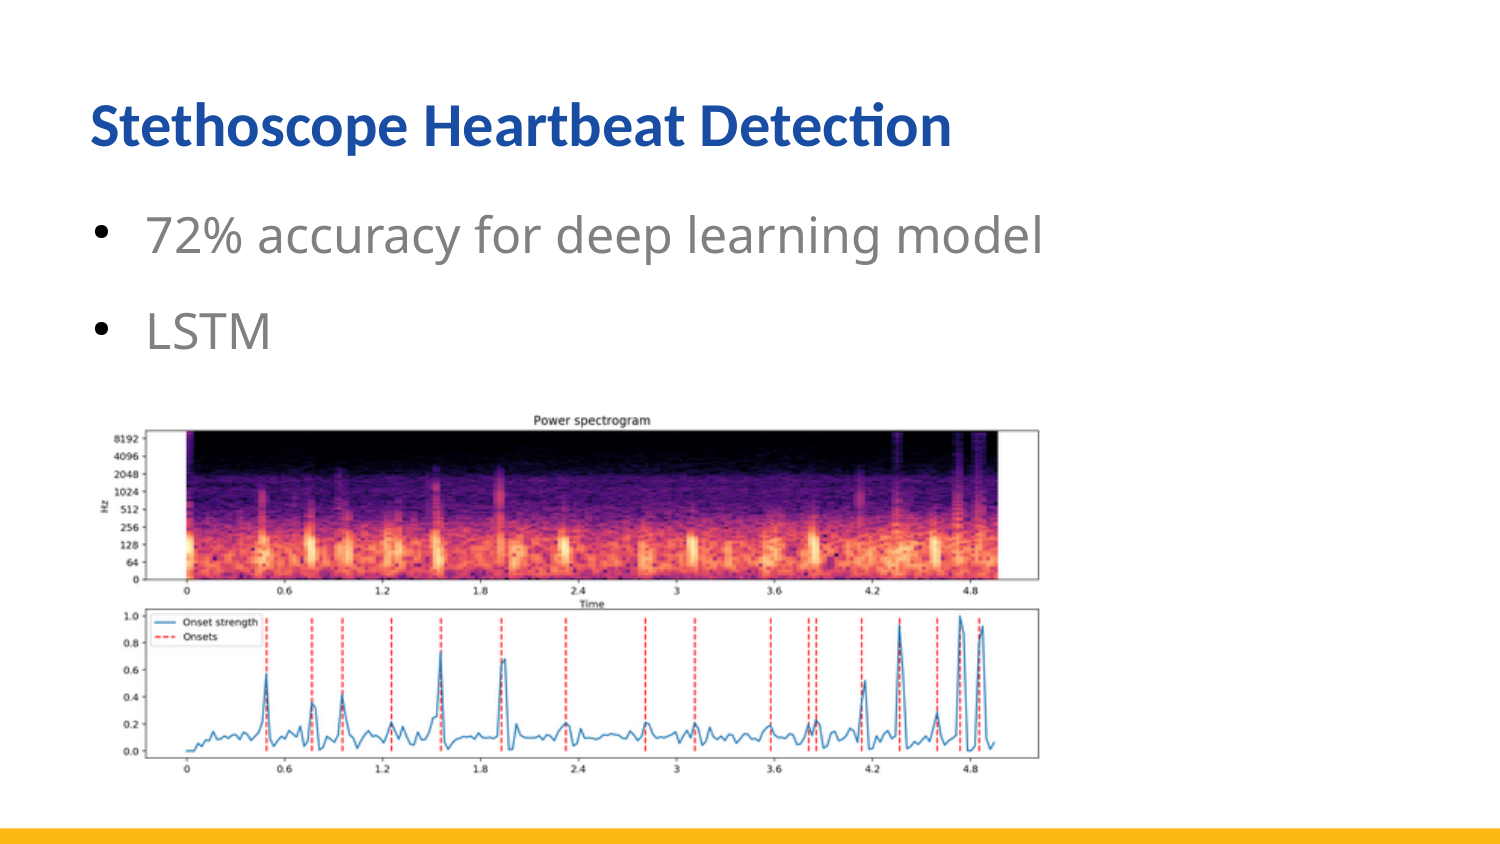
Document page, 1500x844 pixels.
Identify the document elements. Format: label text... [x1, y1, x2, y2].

list 72% accuracy for deep learning model LSTM [75, 196, 1425, 796]
picture [75, 404, 1094, 806]
title Stethoscope Heartbeat Detection [75, 0, 1425, 196]
